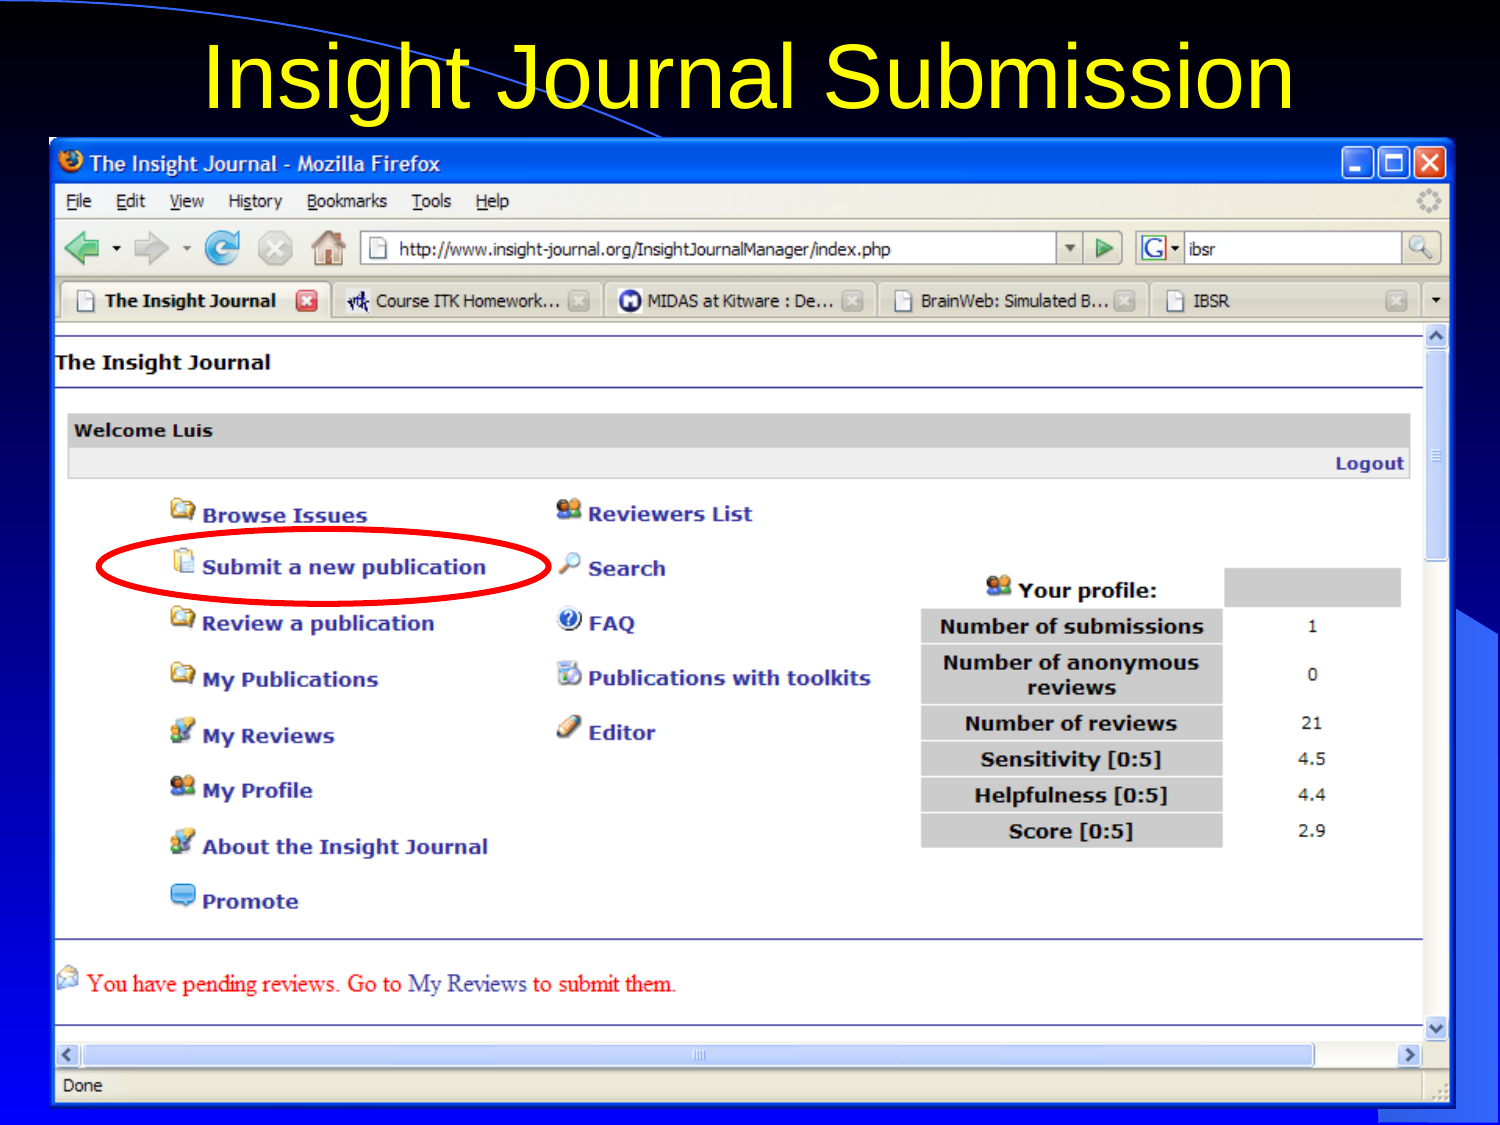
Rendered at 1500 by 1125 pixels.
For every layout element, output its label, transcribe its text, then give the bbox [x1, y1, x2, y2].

title Insight Journal Submission [37, 10, 1463, 150]
picture [49, 150, 1456, 1110]
